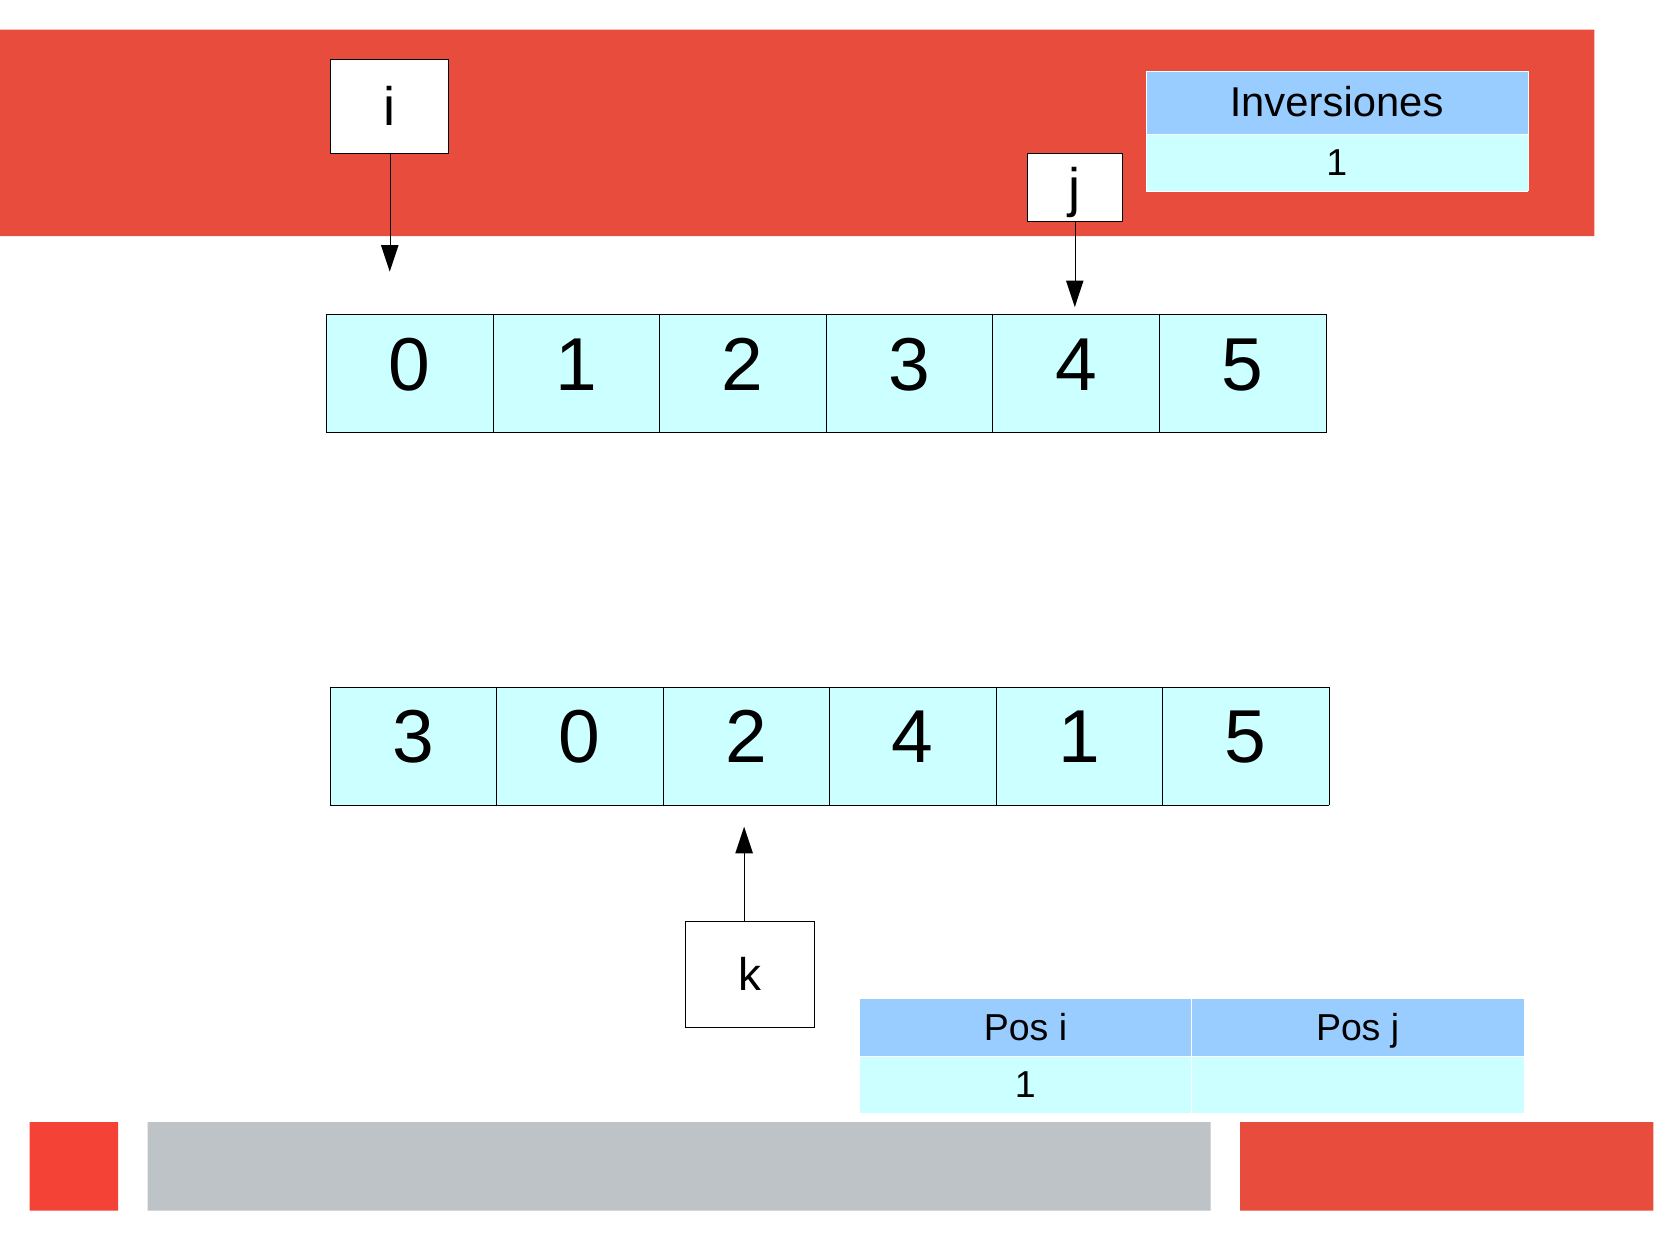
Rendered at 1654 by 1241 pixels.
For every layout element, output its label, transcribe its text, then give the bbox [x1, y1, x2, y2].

table_header Pos j [1192, 999, 1524, 1056]
table_header 1 [494, 315, 659, 432]
table_header 1 [997, 688, 1162, 805]
text_box k [685, 921, 815, 1028]
table_header 0 [497, 688, 663, 805]
table_cell [1192, 1057, 1524, 1113]
table_header Pos i [860, 999, 1191, 1056]
table_header 5 [1163, 688, 1329, 805]
text_box i [330, 59, 449, 154]
table_cell 1 [860, 1057, 1191, 1113]
table_header 3 [827, 315, 992, 432]
table_header 4 [993, 315, 1159, 432]
table_header 5 [1160, 315, 1326, 432]
table_header Inversiones [1147, 72, 1528, 134]
table_header 3 [331, 688, 496, 805]
table_header 0 [327, 315, 493, 432]
table_header 4 [830, 688, 996, 805]
table_cell 1 [1147, 135, 1528, 191]
table_header 2 [664, 688, 829, 805]
text_box j [1027, 153, 1123, 222]
table_header 2 [660, 315, 826, 432]
